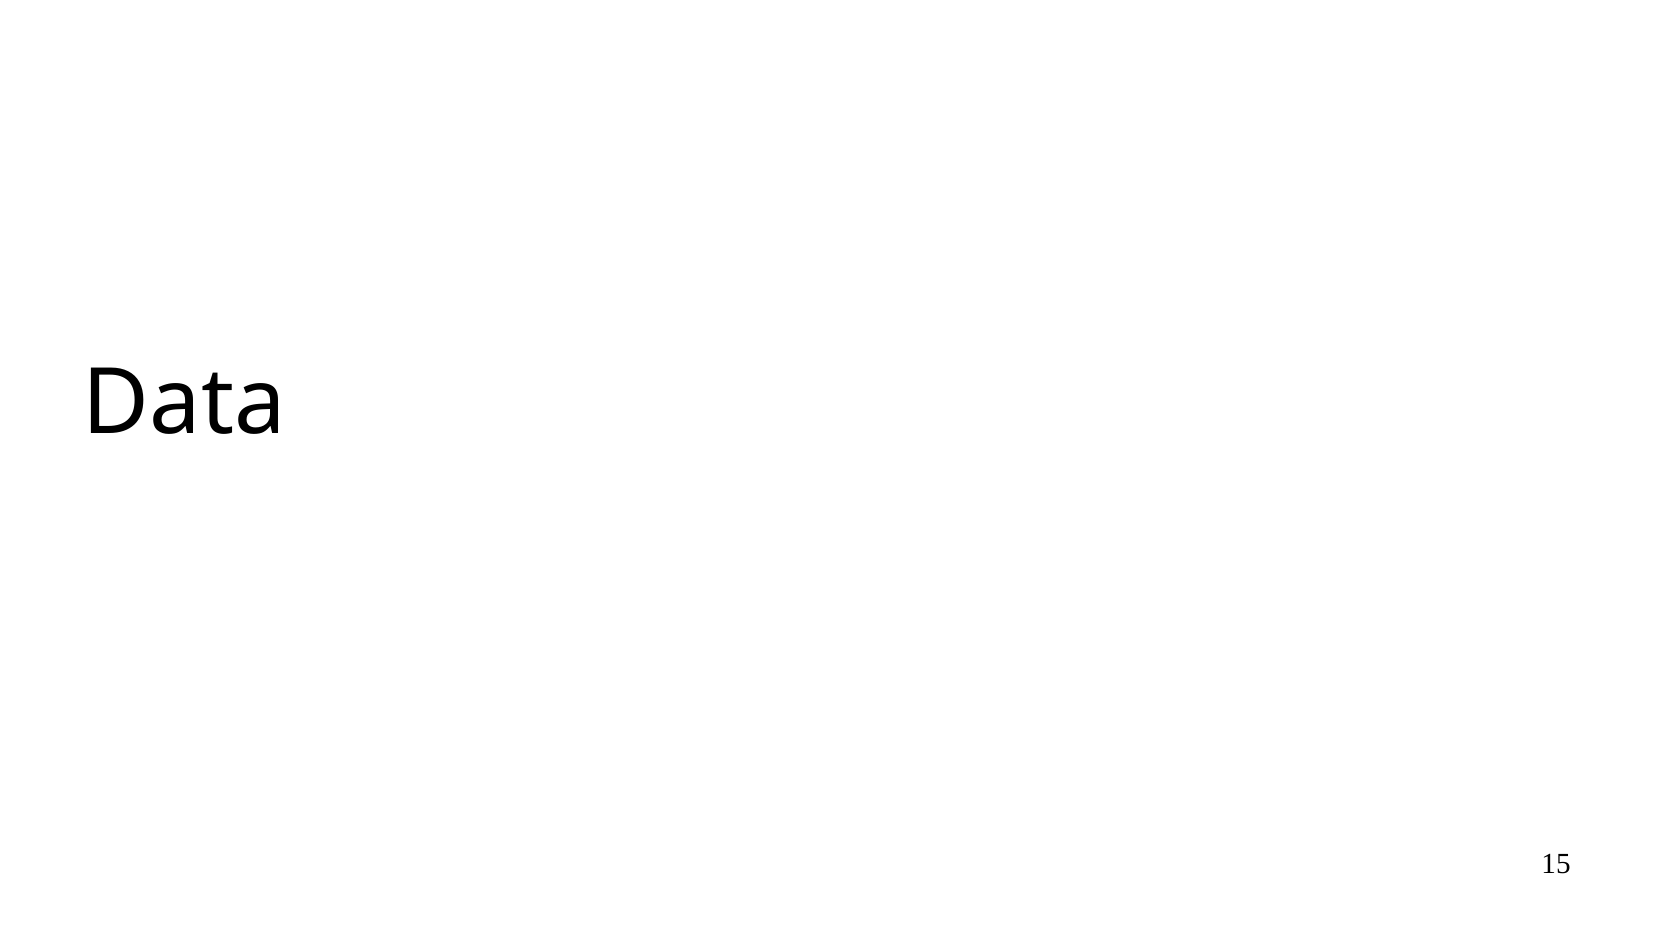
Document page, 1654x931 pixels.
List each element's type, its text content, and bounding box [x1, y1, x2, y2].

title Data [82, 320, 1571, 476]
